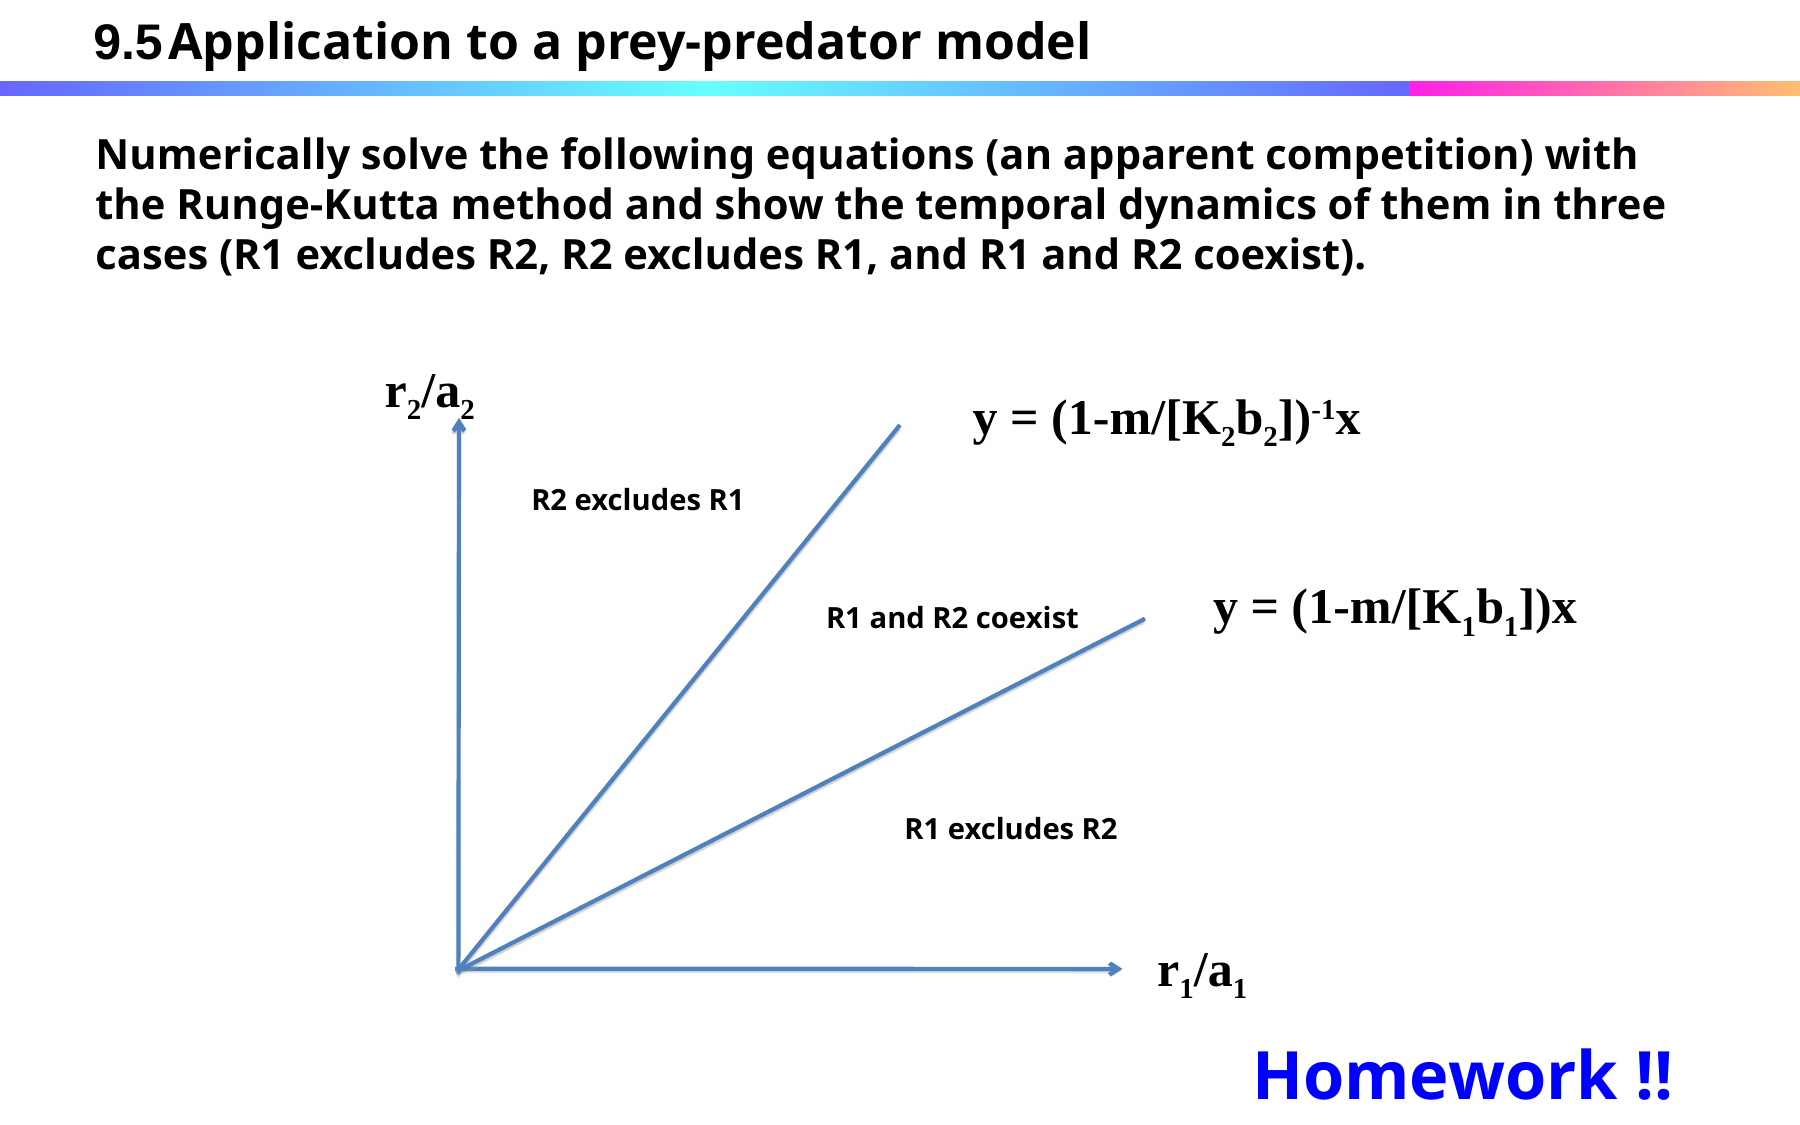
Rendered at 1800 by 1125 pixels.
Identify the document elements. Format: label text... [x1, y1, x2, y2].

text_box R2 excludes R1 [516, 473, 760, 524]
text_box y = (1-m/[K1b1])x [1198, 566, 1593, 650]
text_box R1 and R2 coexist [811, 591, 1094, 642]
text_box 9.5 Application to a prey-predator model [78, 2, 1107, 77]
text_box Homework !! [1237, 1025, 1800, 1121]
text_box y = (1-m/[K2b2])-1x [957, 376, 1376, 460]
text_box [0, 81, 1800, 96]
text_box r1/a1 [1142, 929, 1263, 1013]
text_box r2/a2 [369, 349, 490, 434]
text_box R1 excludes R2 [889, 803, 1141, 853]
text_box Numerically solve the following equations (an apparent competition) with the Runge-Kutta method and show the temporal dynamics of them in three cases (R1 excludes R2, R2 excludes R1, and R1 and R2 coexist). [80, 120, 1720, 286]
